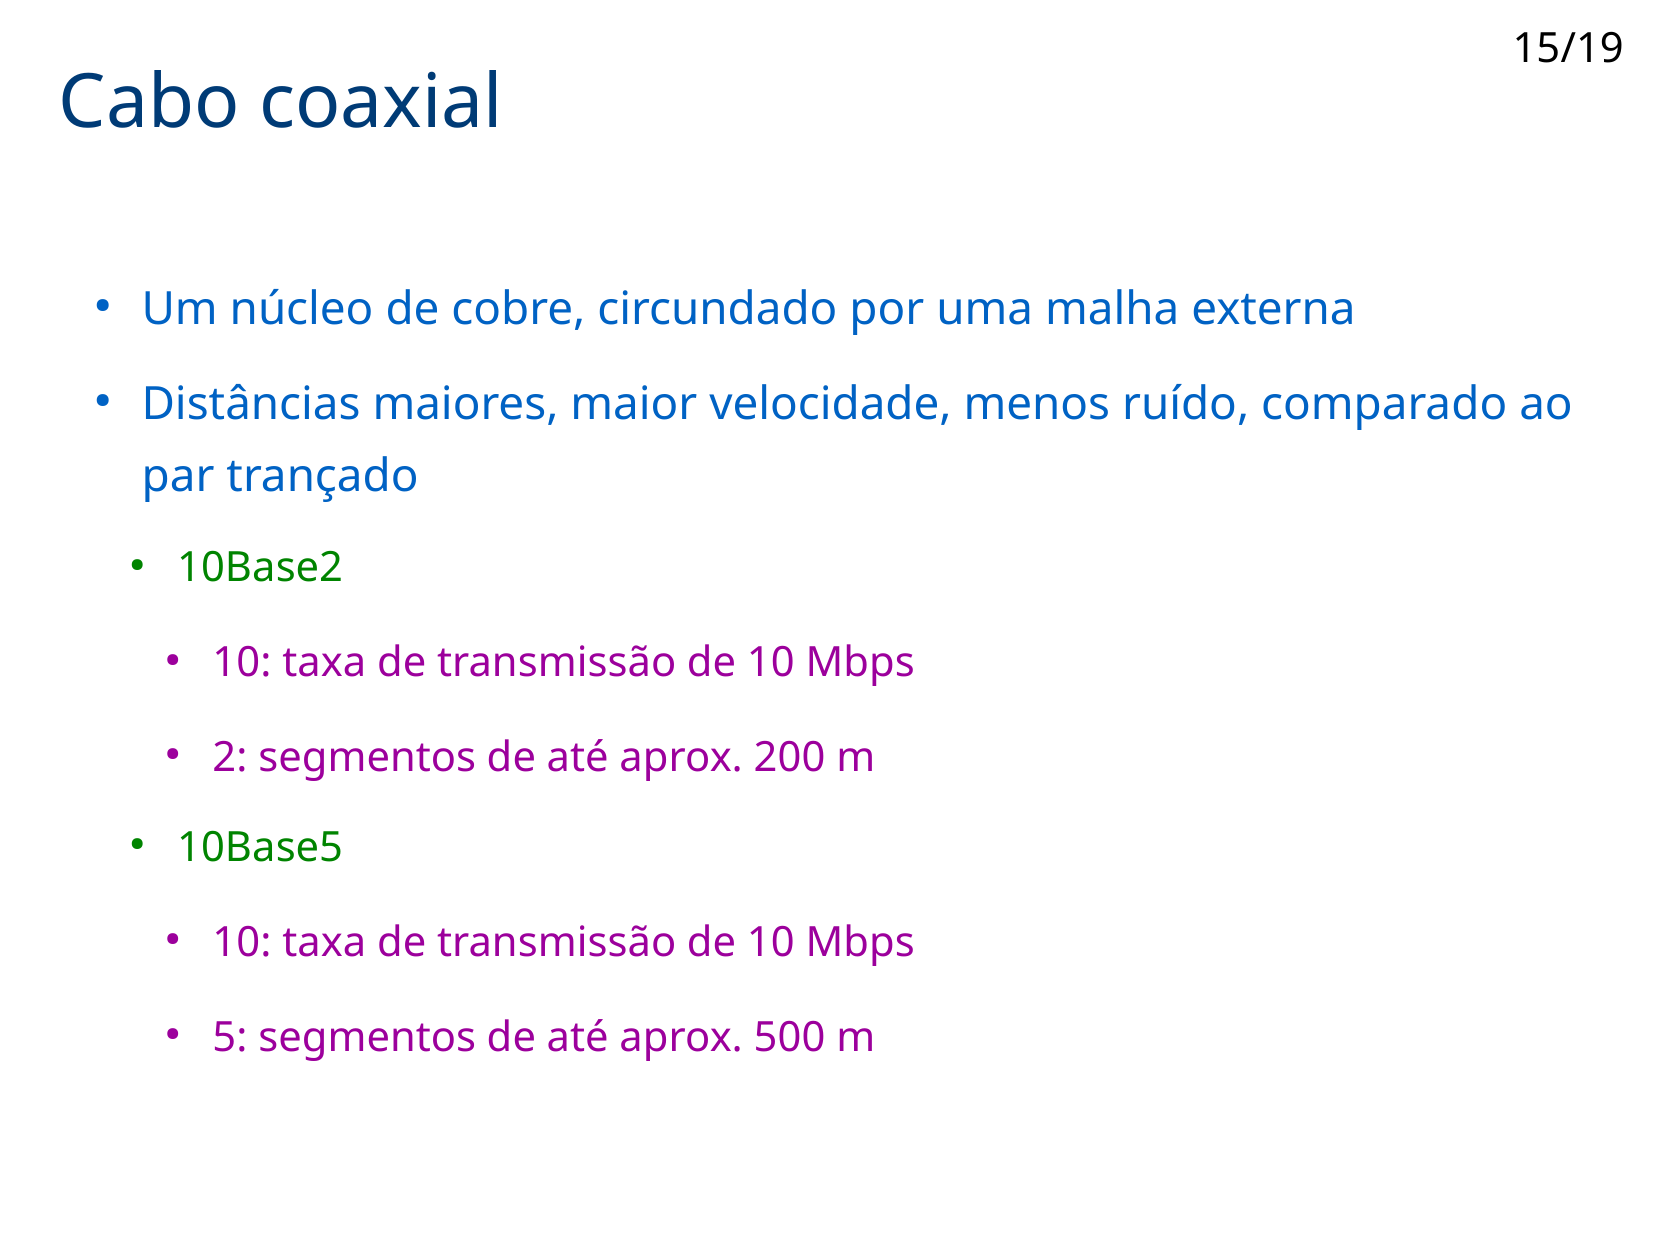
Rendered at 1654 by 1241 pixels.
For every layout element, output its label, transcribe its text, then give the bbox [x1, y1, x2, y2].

list Um núcleo de cobre, circundado por uma malha externa Distâncias maiores, maior velocidade, menos ruído, comparado ao par trançado 10Base2 10: taxa de transmissão de 10 Mbps 2: segmentos de até aprox. 200 m 10Base5 10: taxa de transmissão de 10 Mbps 5: segmentos de até aprox. 500 m [59, 265, 1625, 1211]
title Cabo coaxial [59, 47, 1625, 166]
